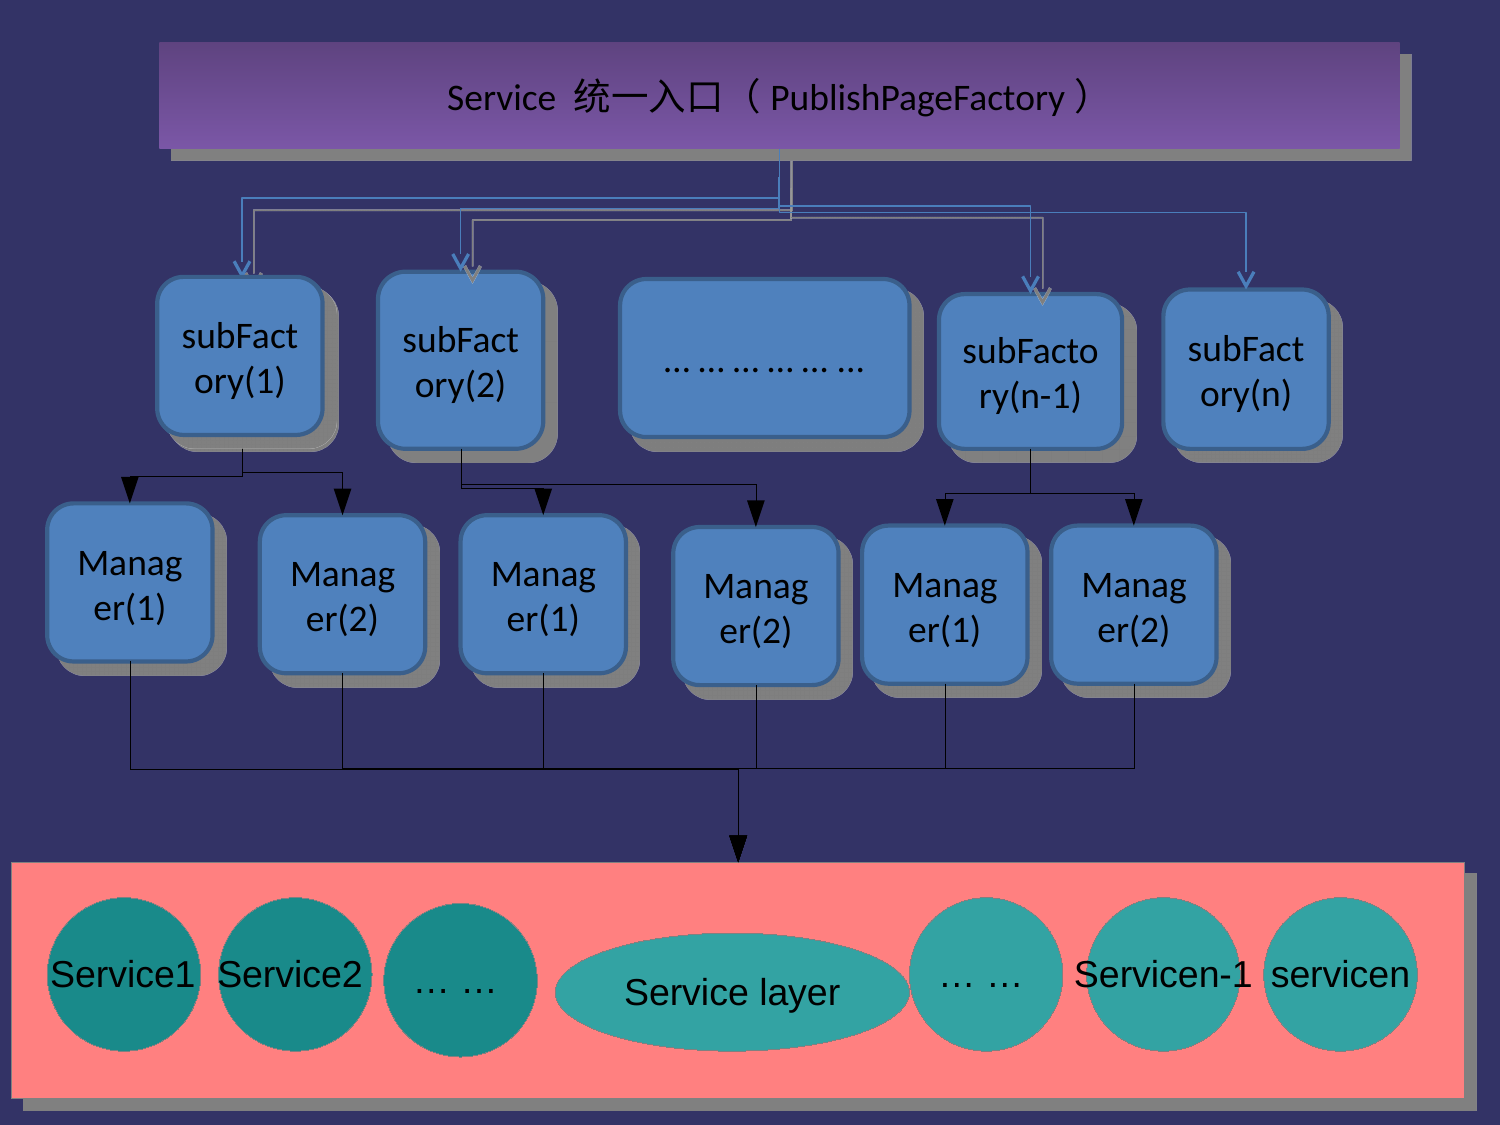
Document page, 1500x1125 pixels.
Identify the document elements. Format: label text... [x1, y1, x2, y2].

text_box Service 统一入口（PublishPageFactory） [159, 42, 1400, 149]
text_box Servicen-1 [1086, 897, 1240, 1052]
text_box subFactory(1) [157, 276, 323, 435]
text_box Manager(1) [460, 515, 626, 674]
text_box Manager(1) [47, 503, 213, 662]
text_box … … [383, 903, 538, 1058]
text_box Service1 [47, 897, 201, 1052]
text_box Service layer [555, 933, 910, 1052]
text_box … … [909, 897, 1063, 1052]
text_box servicen [1263, 897, 1418, 1052]
text_box subFactory(1) [170, 290, 325, 438]
text_box Manager(1) [862, 525, 1028, 684]
text_box Manager(2) [259, 515, 426, 674]
text_box Service2 [218, 897, 373, 1052]
text_box subFactory(n) [1163, 289, 1329, 449]
text_box subFactory(n-1) [938, 294, 1123, 449]
text_box subFactory(2) [377, 271, 544, 449]
text_box [11, 862, 1465, 1099]
text_box Manager(2) [1051, 525, 1217, 684]
text_box … … … … … ... [620, 278, 910, 438]
text_box Manager(2) [673, 527, 839, 686]
